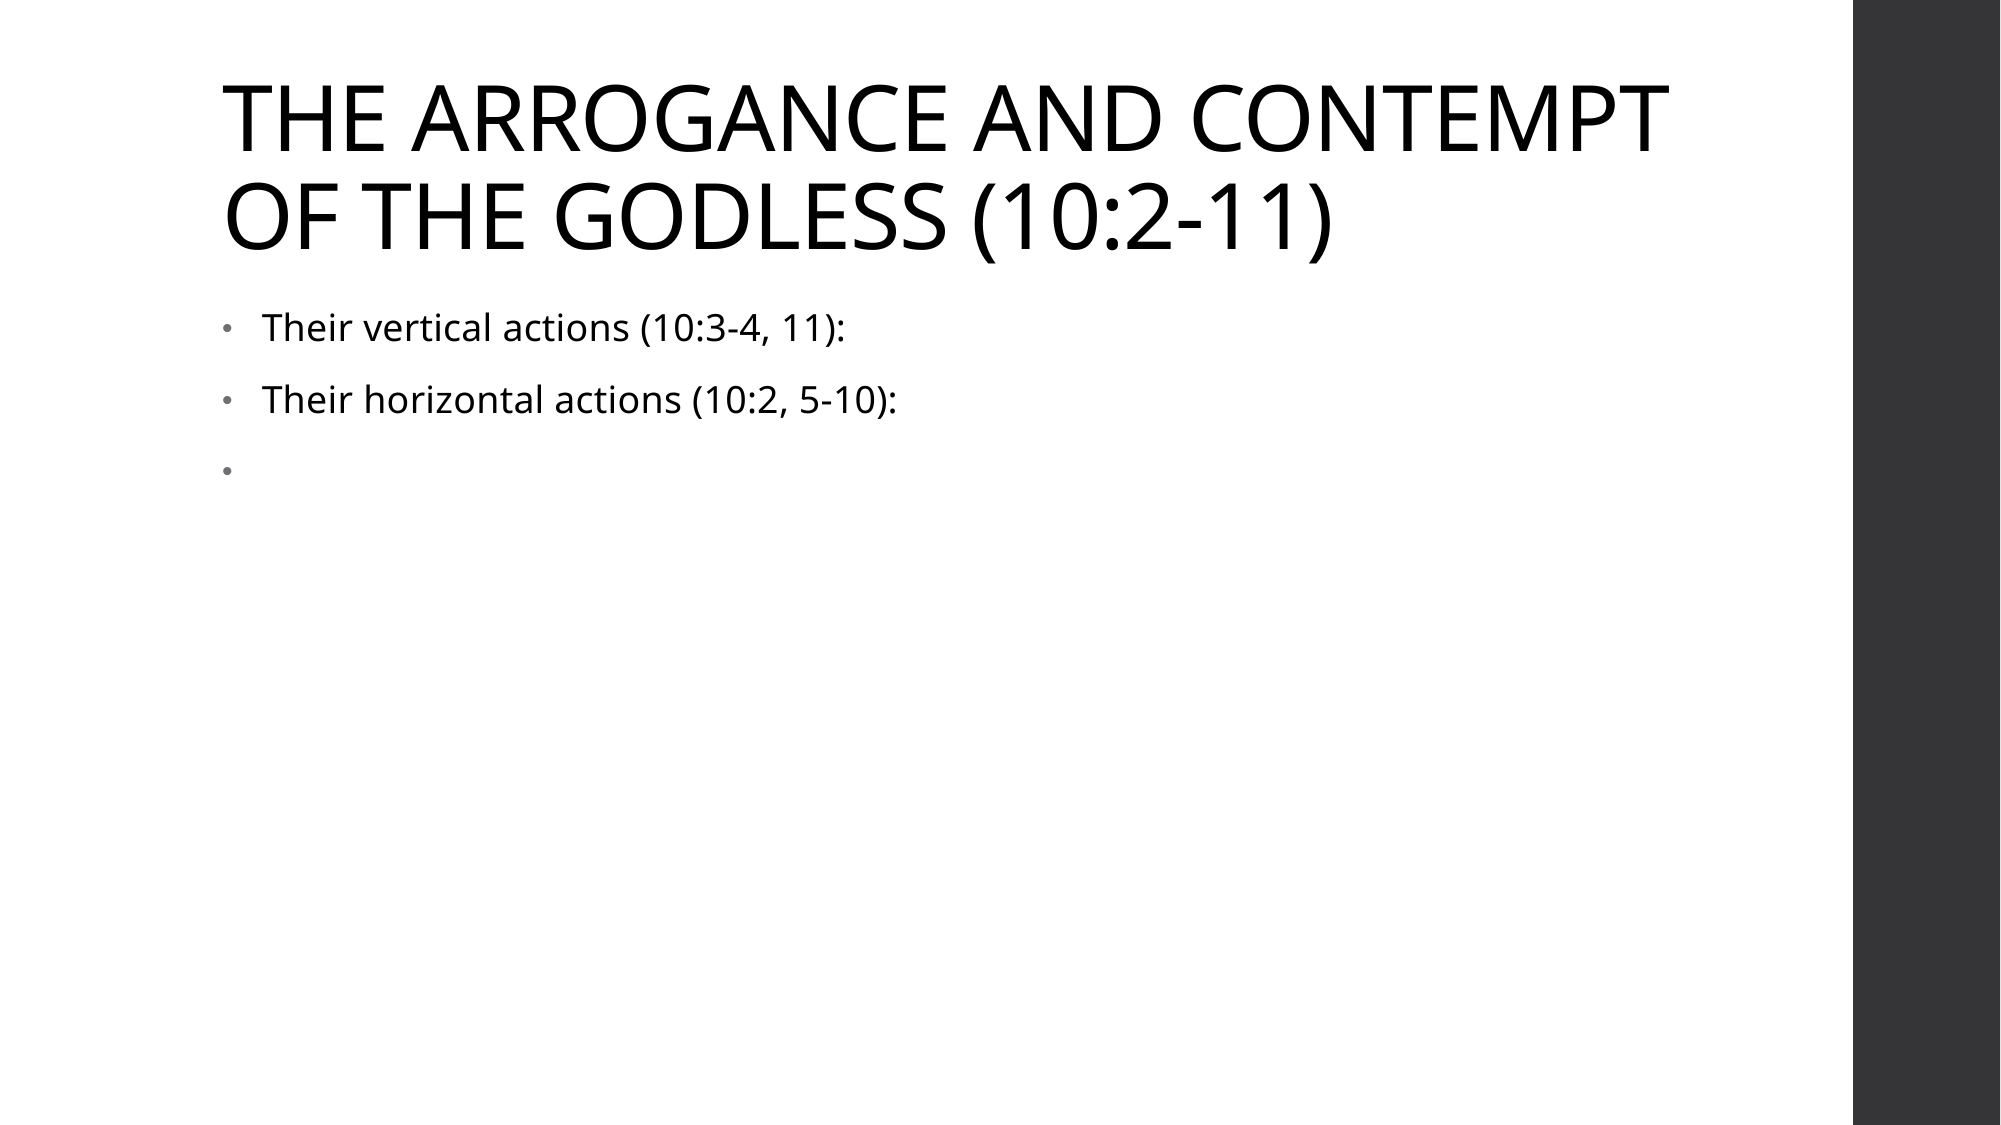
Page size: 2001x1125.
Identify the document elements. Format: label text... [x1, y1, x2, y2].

title THE ARROGANCE AND CONTEMPT OF THE GODLESS (10:2-11) [206, 60, 1797, 278]
list Their vertical actions (10:3-4, 11): Their horizontal actions (10:2, 5-10): [206, 299, 1617, 1014]
